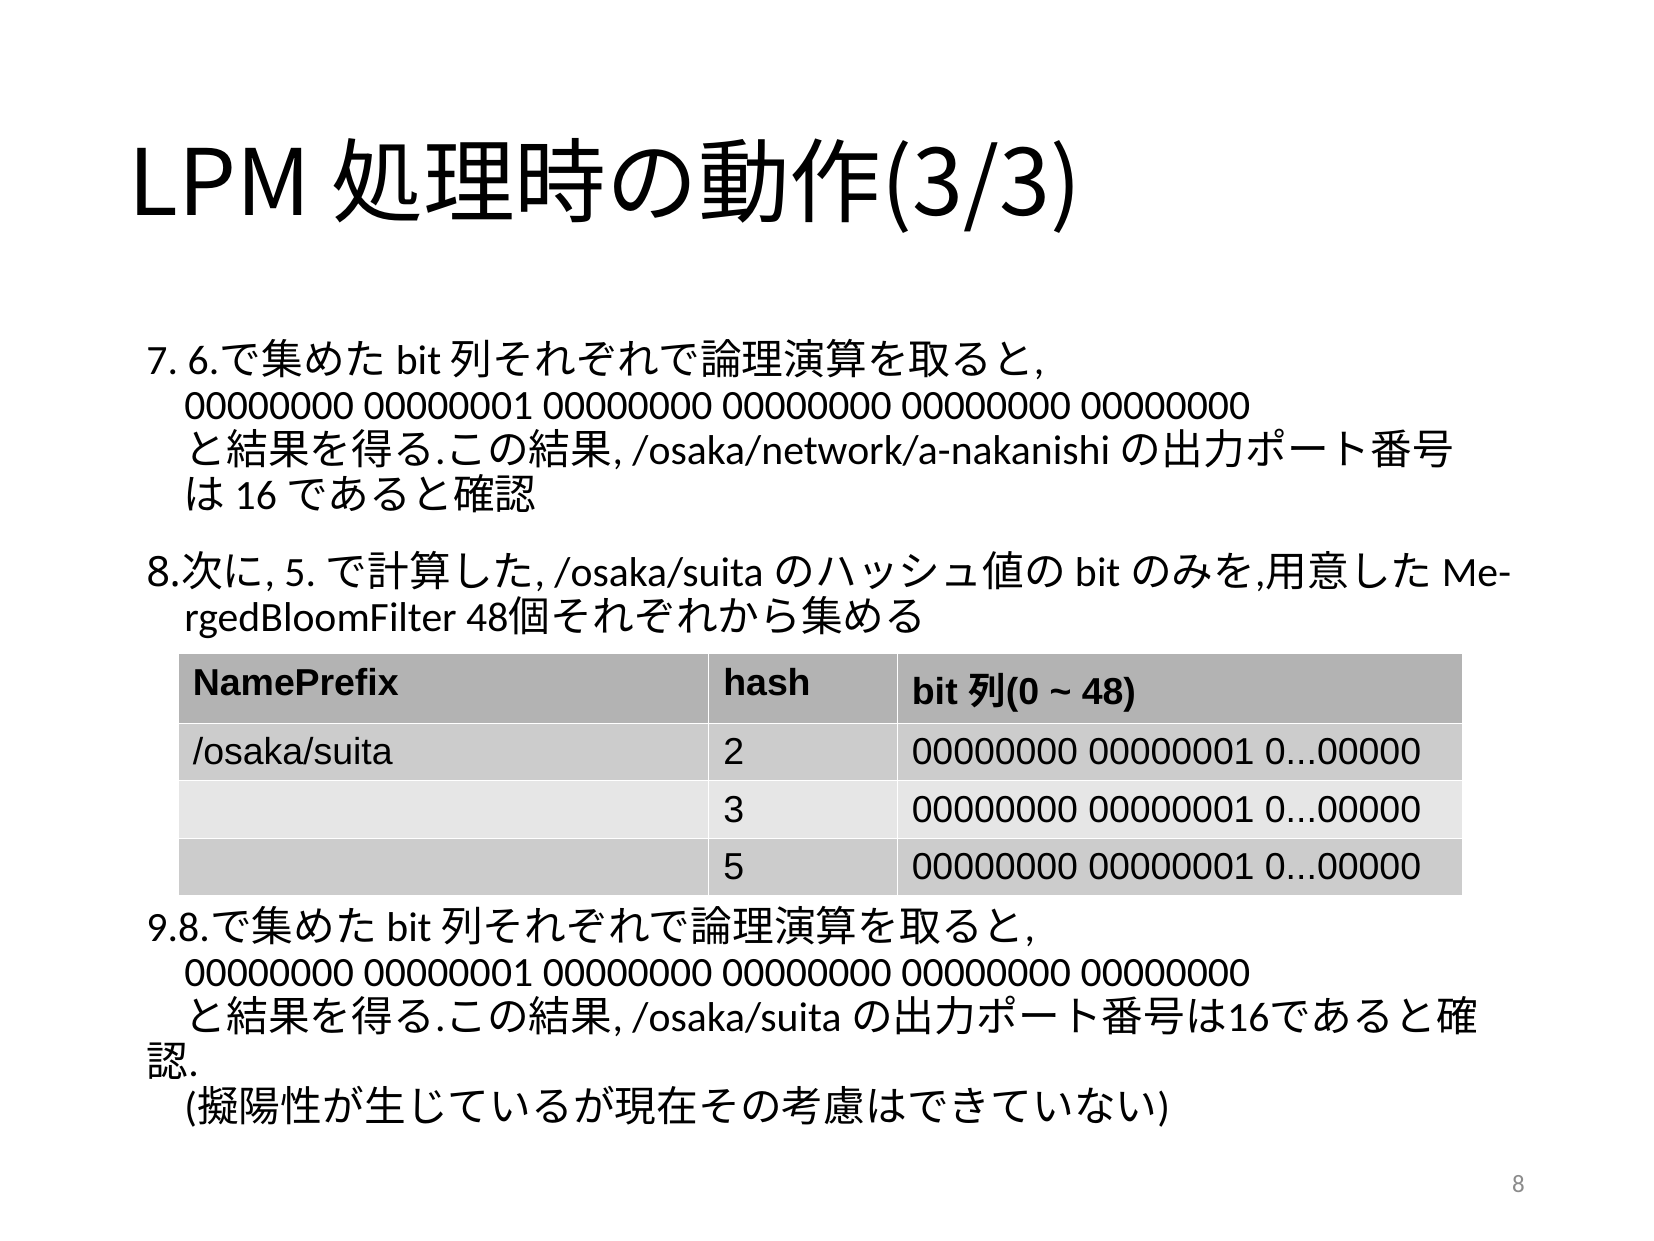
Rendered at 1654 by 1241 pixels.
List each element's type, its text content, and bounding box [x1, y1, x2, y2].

table_cell [179, 839, 708, 895]
table_header bit 列(0 ~ 48) [898, 654, 1462, 723]
table_cell /osaka/suita [179, 724, 708, 780]
table_cell 00000000 00000001 0...00000 [898, 839, 1462, 895]
table_cell [179, 781, 708, 838]
title LPM 処理時の動作(3/3) [113, 65, 1540, 306]
table_cell 2 [709, 724, 897, 780]
list 6.で集めた bit 列それぞれで論理演算を取ると, 00000000 00000001 00000000 00000000 00000000 00000000 と結果を得る.この結果, /osaka/network/a-nakanishi の出力ポート番号 は 16 であると確認 次に, 5. で計算した, /osaka/suita のハッシュ値の bit のみを,用意した Me- rgedBloomFilter 48個それぞれから集める 8.で集めた bit 列それぞれで論理演算を取ると, 00000000 00000001 00000000 00000000 00000000 00000000 と結果を得る.この結果, /osaka/suita の出力ポート番号は16であると確認. (擬陽性が生じているが現在その考慮はできていない) [113, 330, 1536, 1118]
table_cell 00000000 00000001 0...00000 [898, 781, 1462, 838]
table_cell 00000000 00000001 0...00000 [898, 724, 1462, 780]
table_cell 5 [709, 839, 897, 895]
table_cell 3 [709, 781, 897, 838]
slide_number <番号> [1167, 1149, 1540, 1216]
table_header NamePrefix [179, 654, 708, 723]
table_header hash [709, 654, 897, 723]
